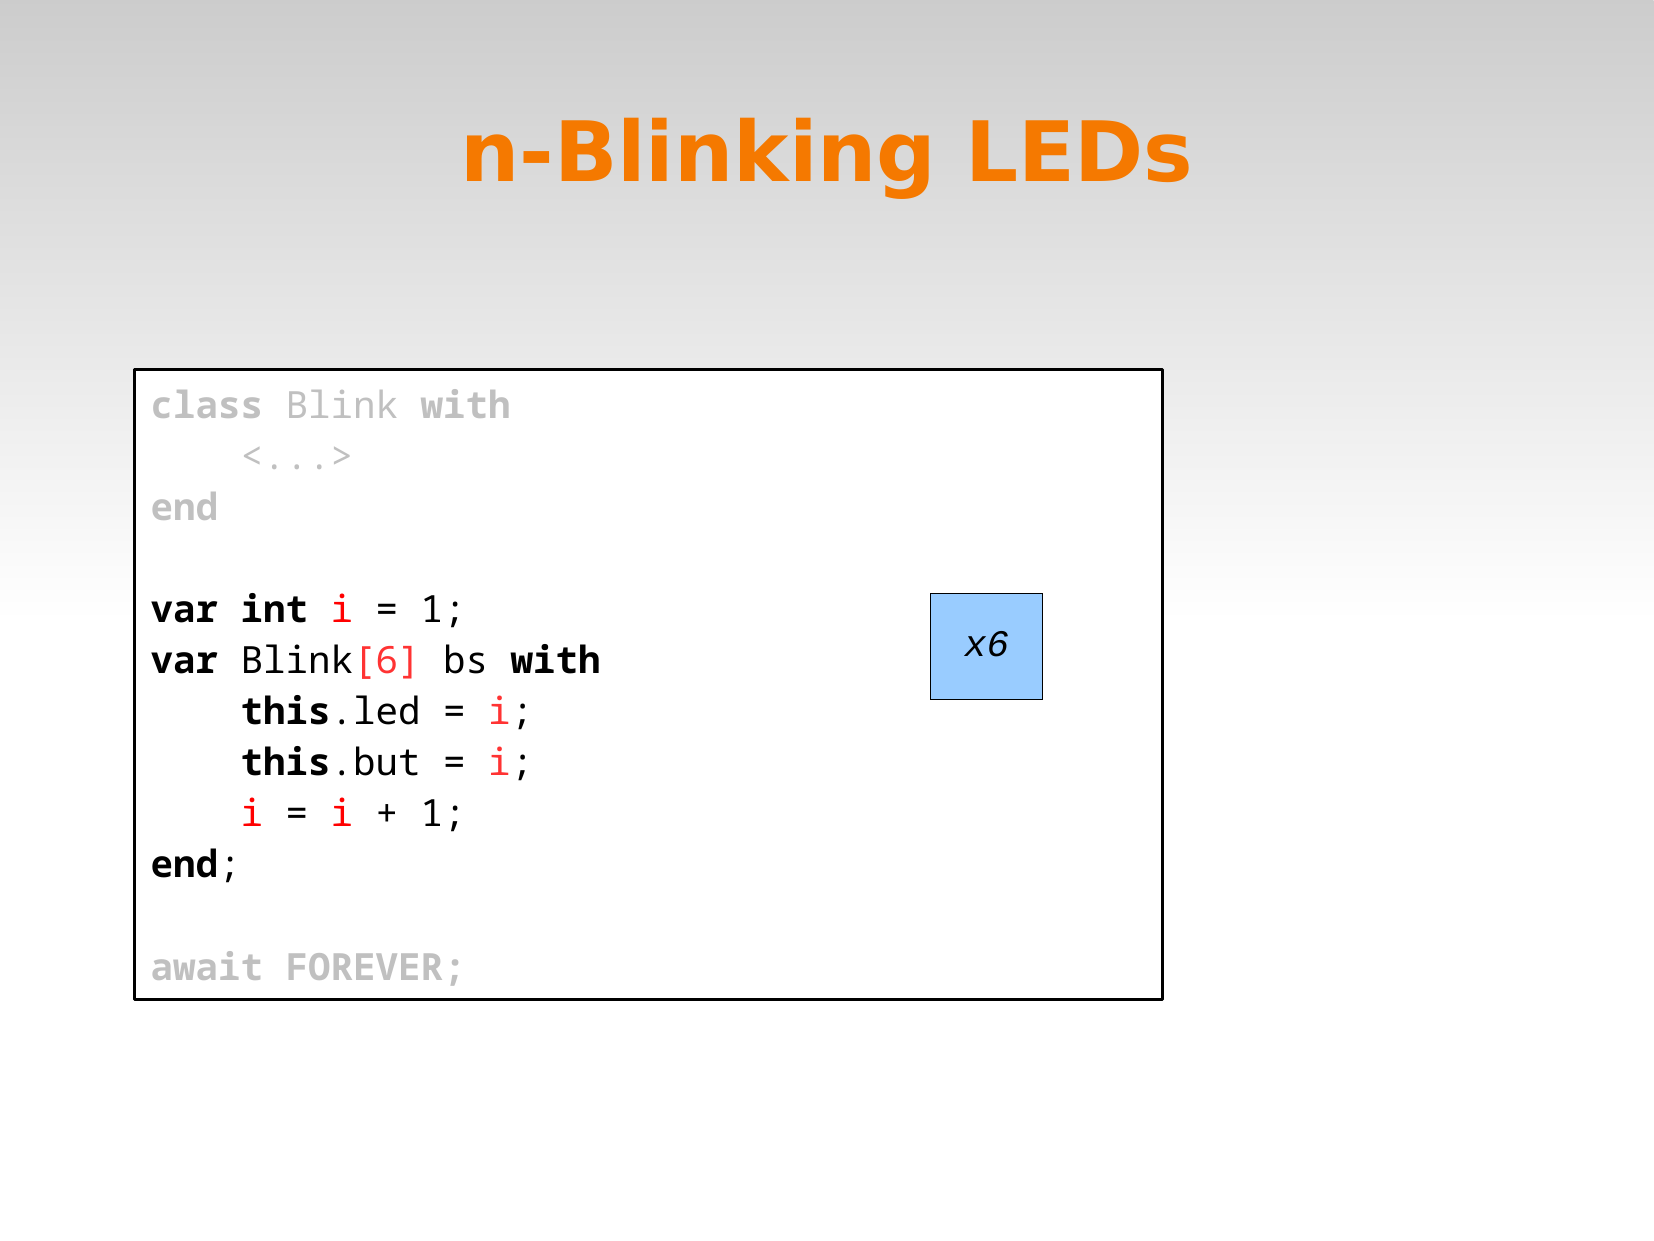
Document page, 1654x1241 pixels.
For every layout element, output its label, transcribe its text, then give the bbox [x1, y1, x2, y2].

text_box class Blink with <...> end var int i = 1; var Blink[6] bs with this.led = i; this.but = i; i = i + 1; end; await FOREVER; [134, 369, 1163, 922]
text_box x6 [930, 593, 1043, 700]
title n-Blinking LEDs [82, 49, 1572, 257]
